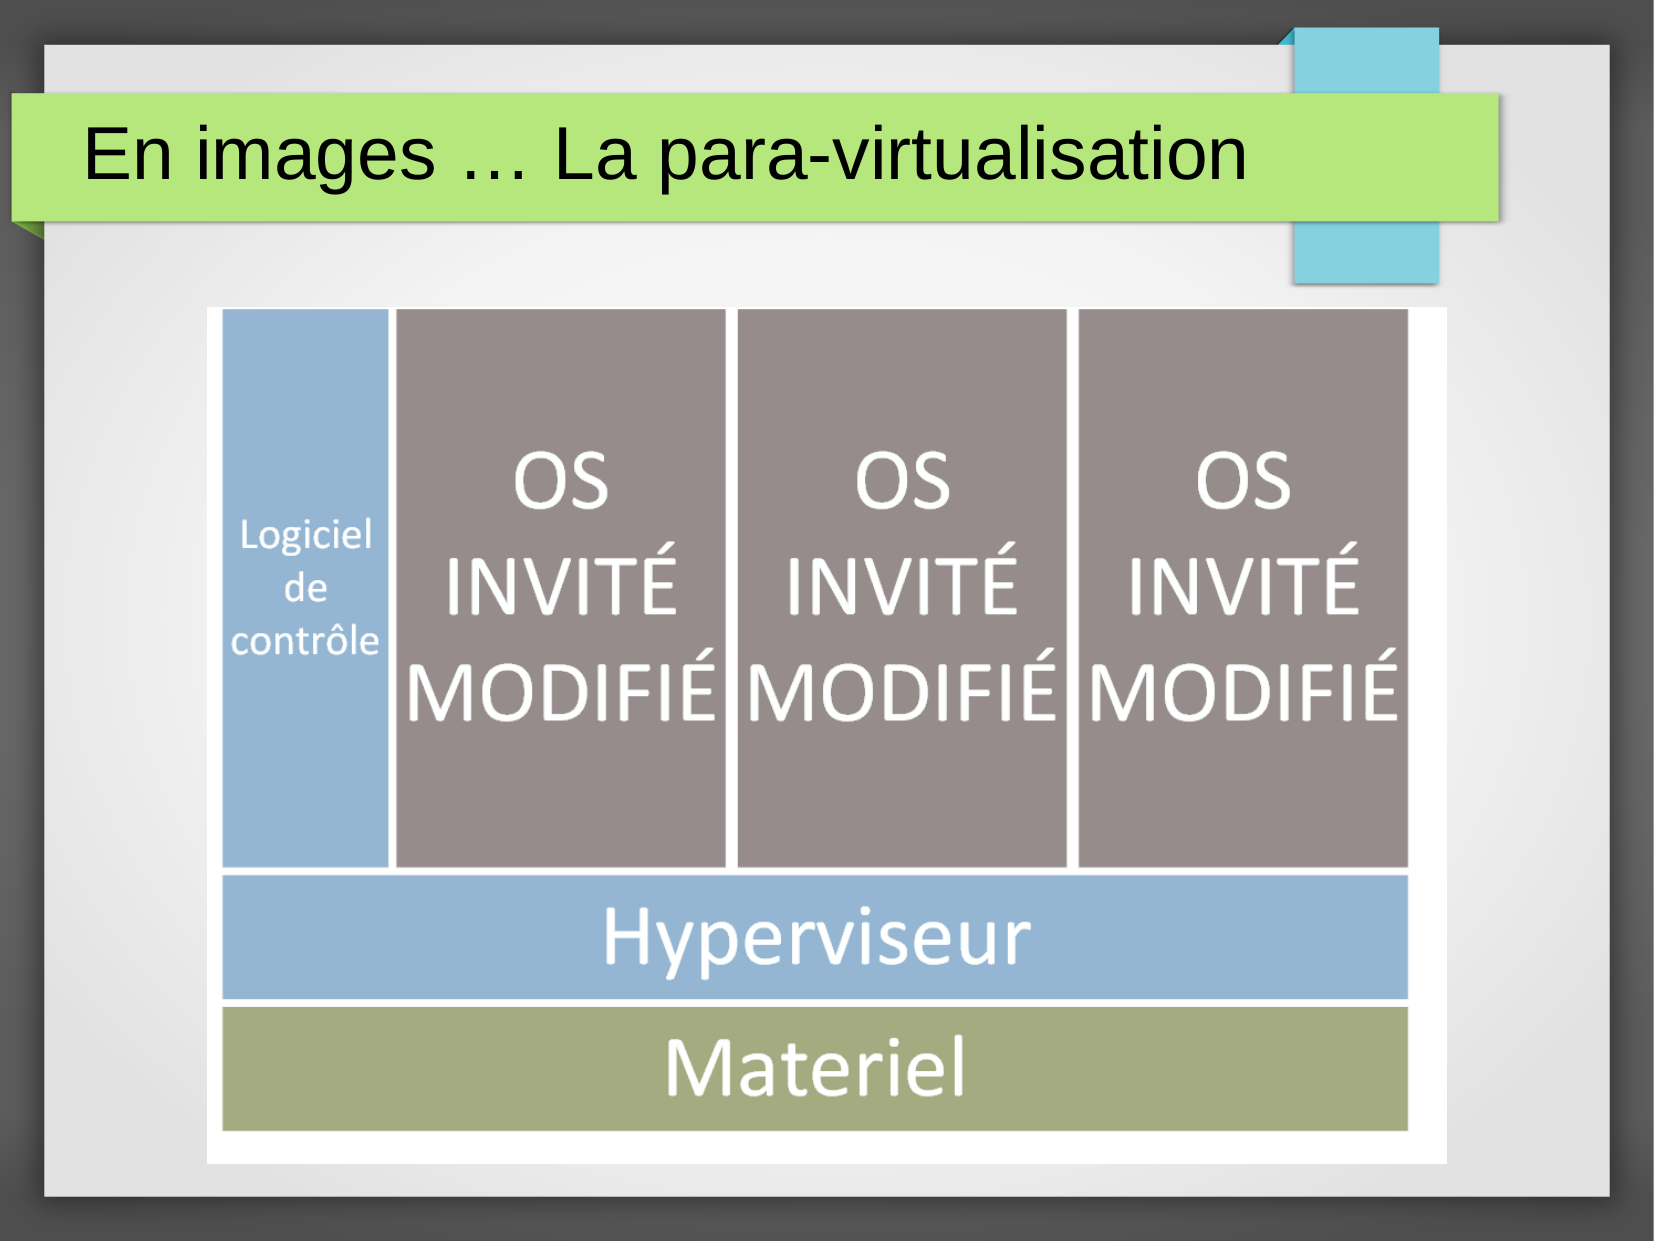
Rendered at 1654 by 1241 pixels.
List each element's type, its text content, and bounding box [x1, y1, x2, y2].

title En images … La para-virtualisation [82, 94, 1264, 213]
picture [0, 0, 1654, 1241]
